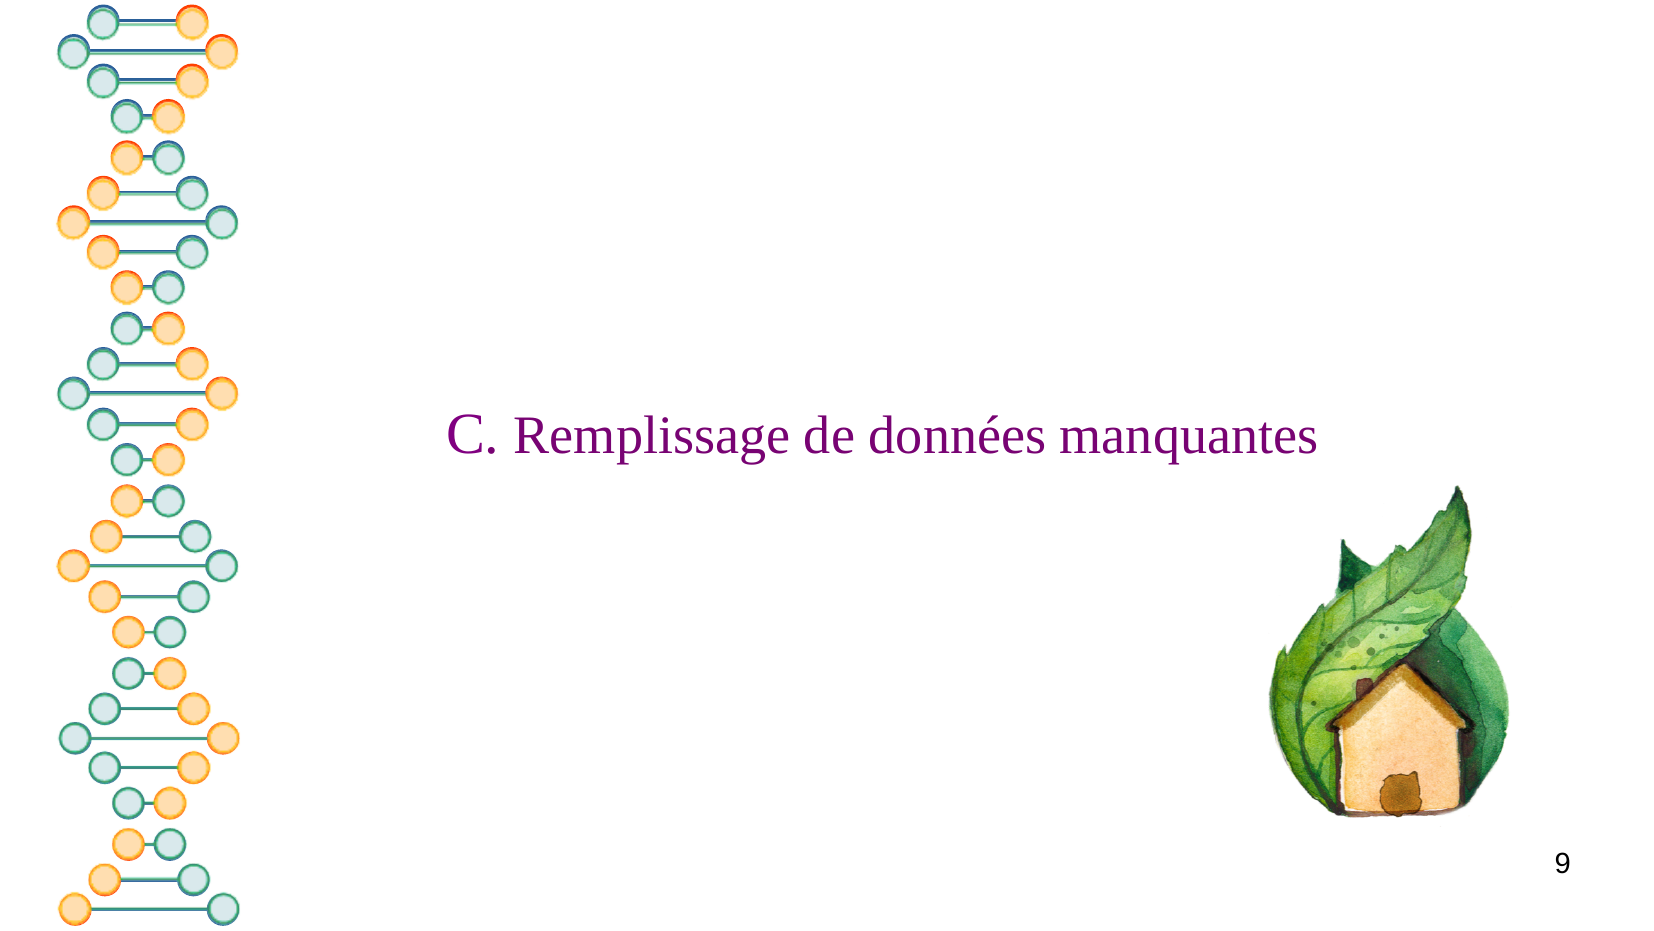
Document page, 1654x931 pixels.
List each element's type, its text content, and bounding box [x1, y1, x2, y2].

picture [1210, 472, 1565, 827]
picture [0, 0, 351, 931]
title C. Remplissage de données manquantes [351, 324, 1512, 479]
